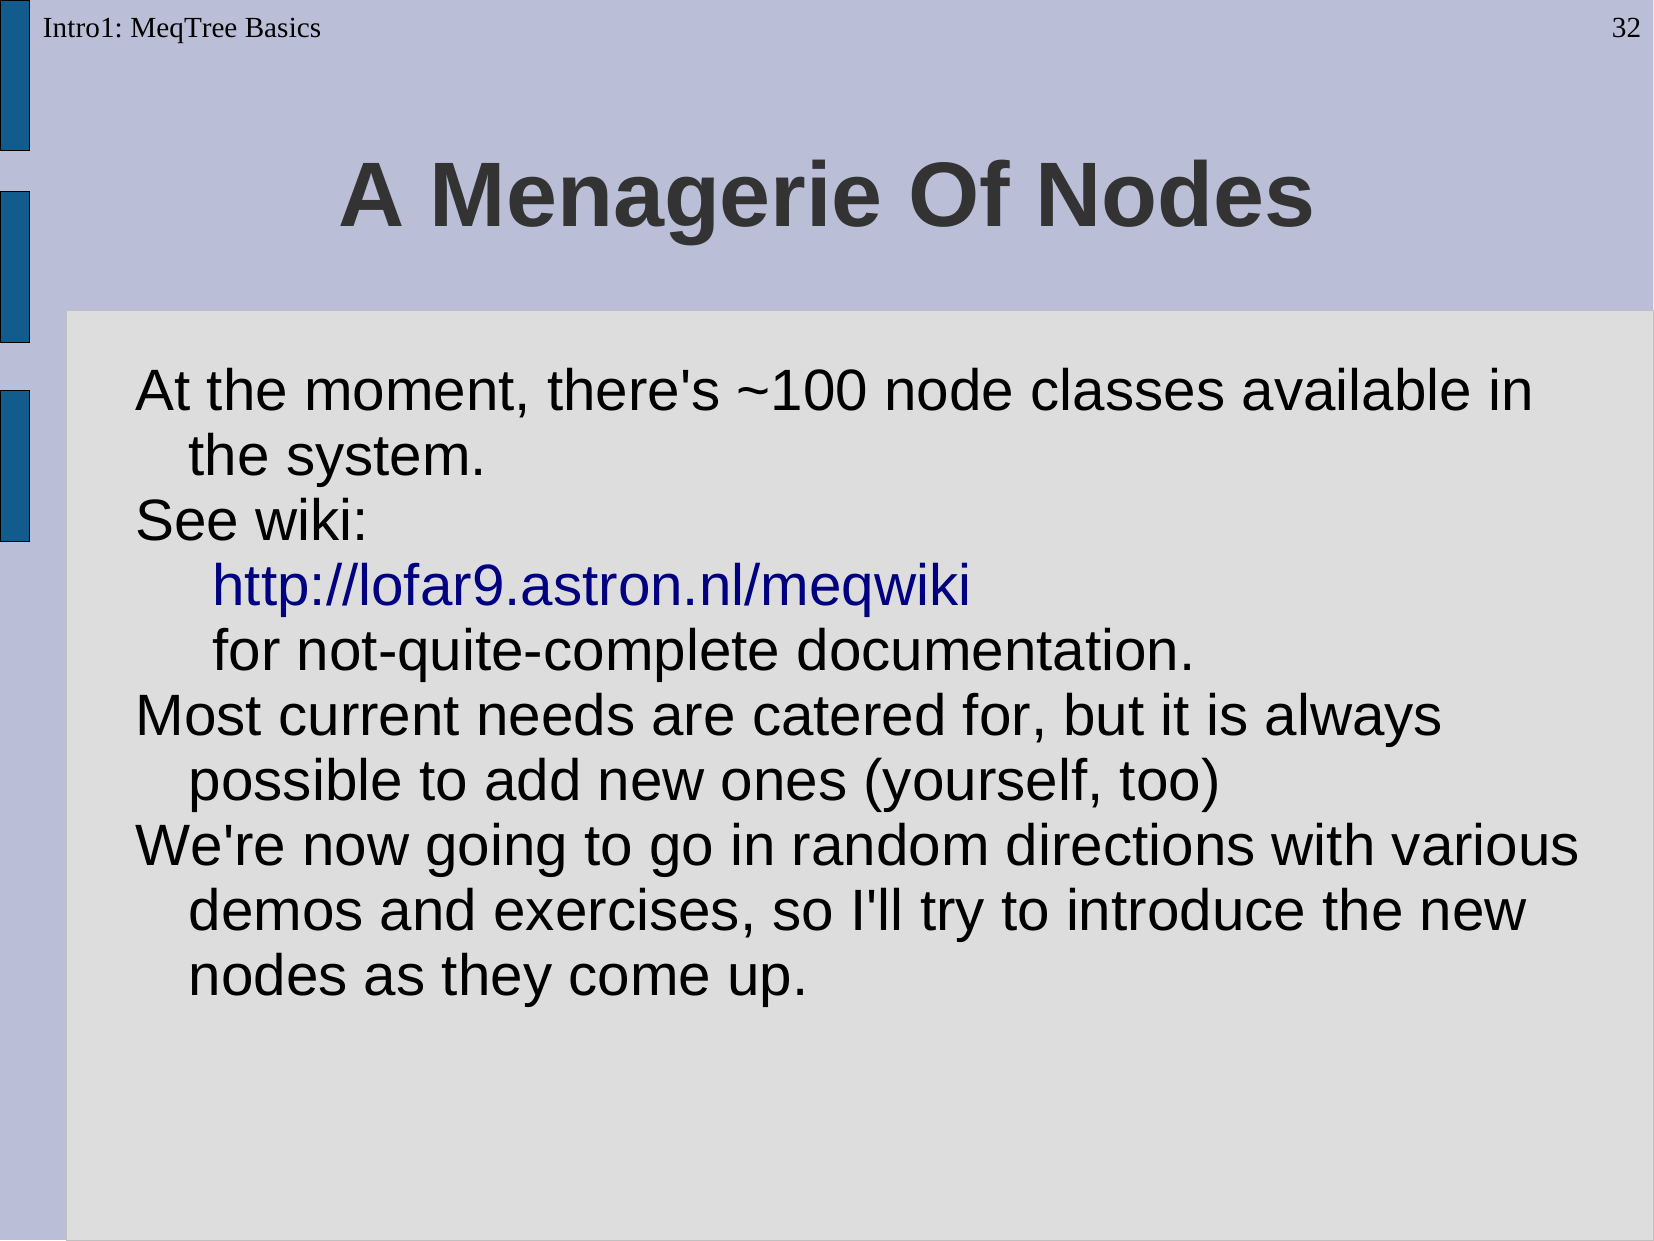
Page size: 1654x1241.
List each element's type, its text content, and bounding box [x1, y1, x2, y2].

title A Menagerie Of Nodes [121, 91, 1534, 299]
list At the moment, there's ~100 node classes available in the system. See wiki: http://lofar9.astron.nl/meqwiki for not-quite-complete documentation. Most current needs are catered for, but it is always possible to add new ones (yourself, too) We're now going to go in random directions with various demos and exercises, so I'll try to introduce the new nodes as they come up. [117, 357, 1600, 1036]
